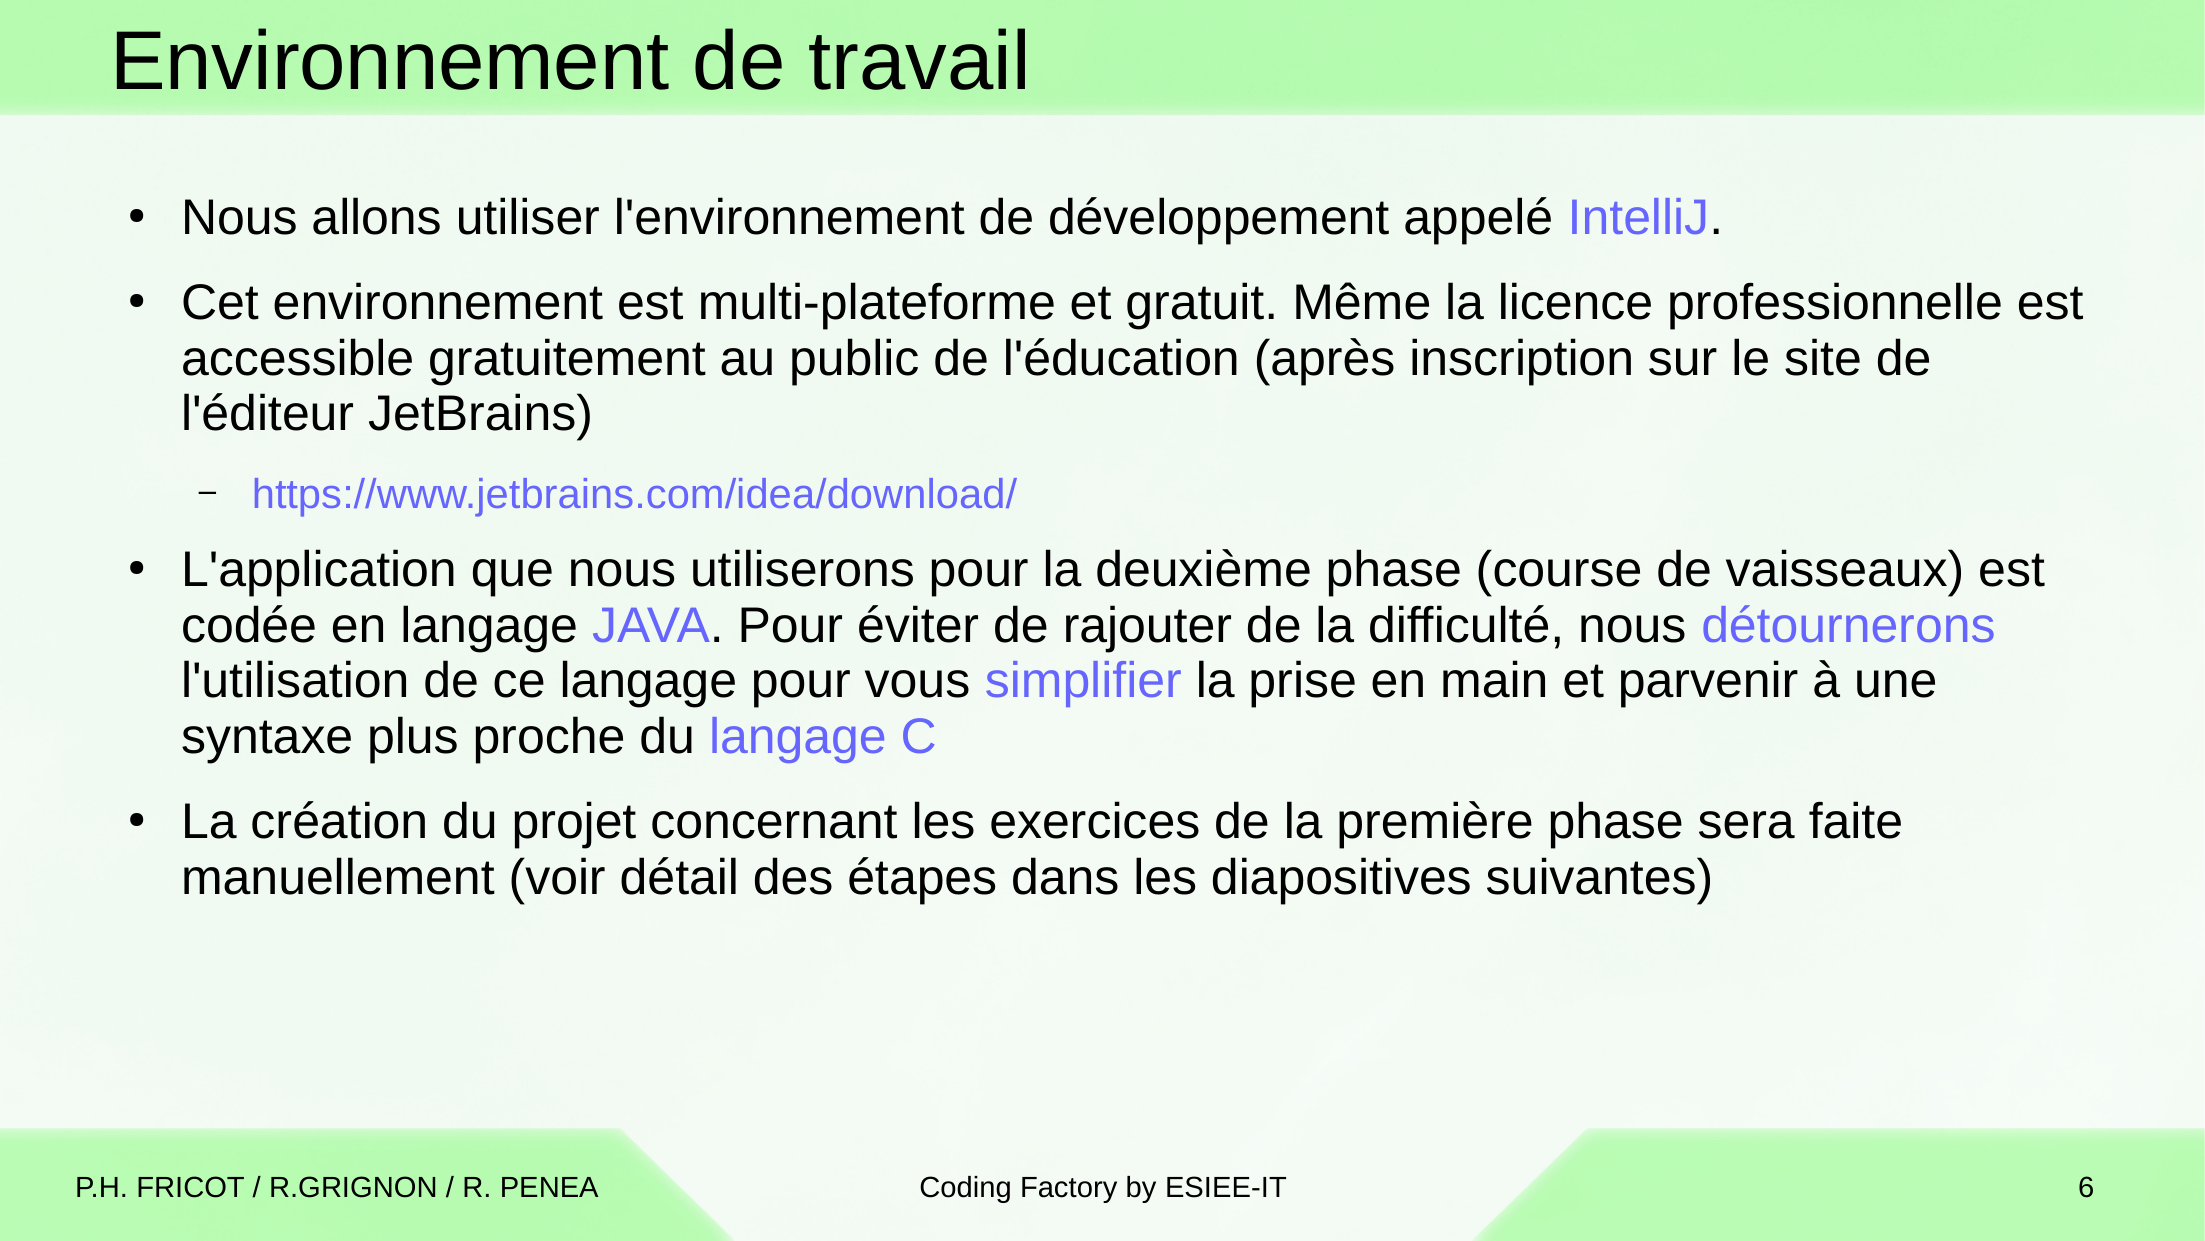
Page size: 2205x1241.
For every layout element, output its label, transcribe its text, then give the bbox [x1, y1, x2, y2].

picture [0, 0, 2205, 1241]
list Nous allons utiliser l'environnement de développement appelé IntelliJ. Cet environnement est multi-plateforme et gratuit. Même la licence professionnelle est accessible gratuitement au public de l'éducation (après inscription sur le site de l'éditeur JetBrains) https://www.jetbrains.com/idea/download/ L'application que nous utiliserons pour la deuxième phase (course de vaisseaux) est codée en langage JAVA. Pour éviter de rajouter de la difficulté, nous détournerons l'utilisation de ce langage pour vous simplifier la prise en main et parvenir à une syntaxe plus proche du langage C La création du projet concernant les exercices de la première phase sera faite manuellement (voir détail des étapes dans les diapositives suivantes) [110, 259, 2095, 1067]
title Environnement de travail [110, 49, 2095, 257]
